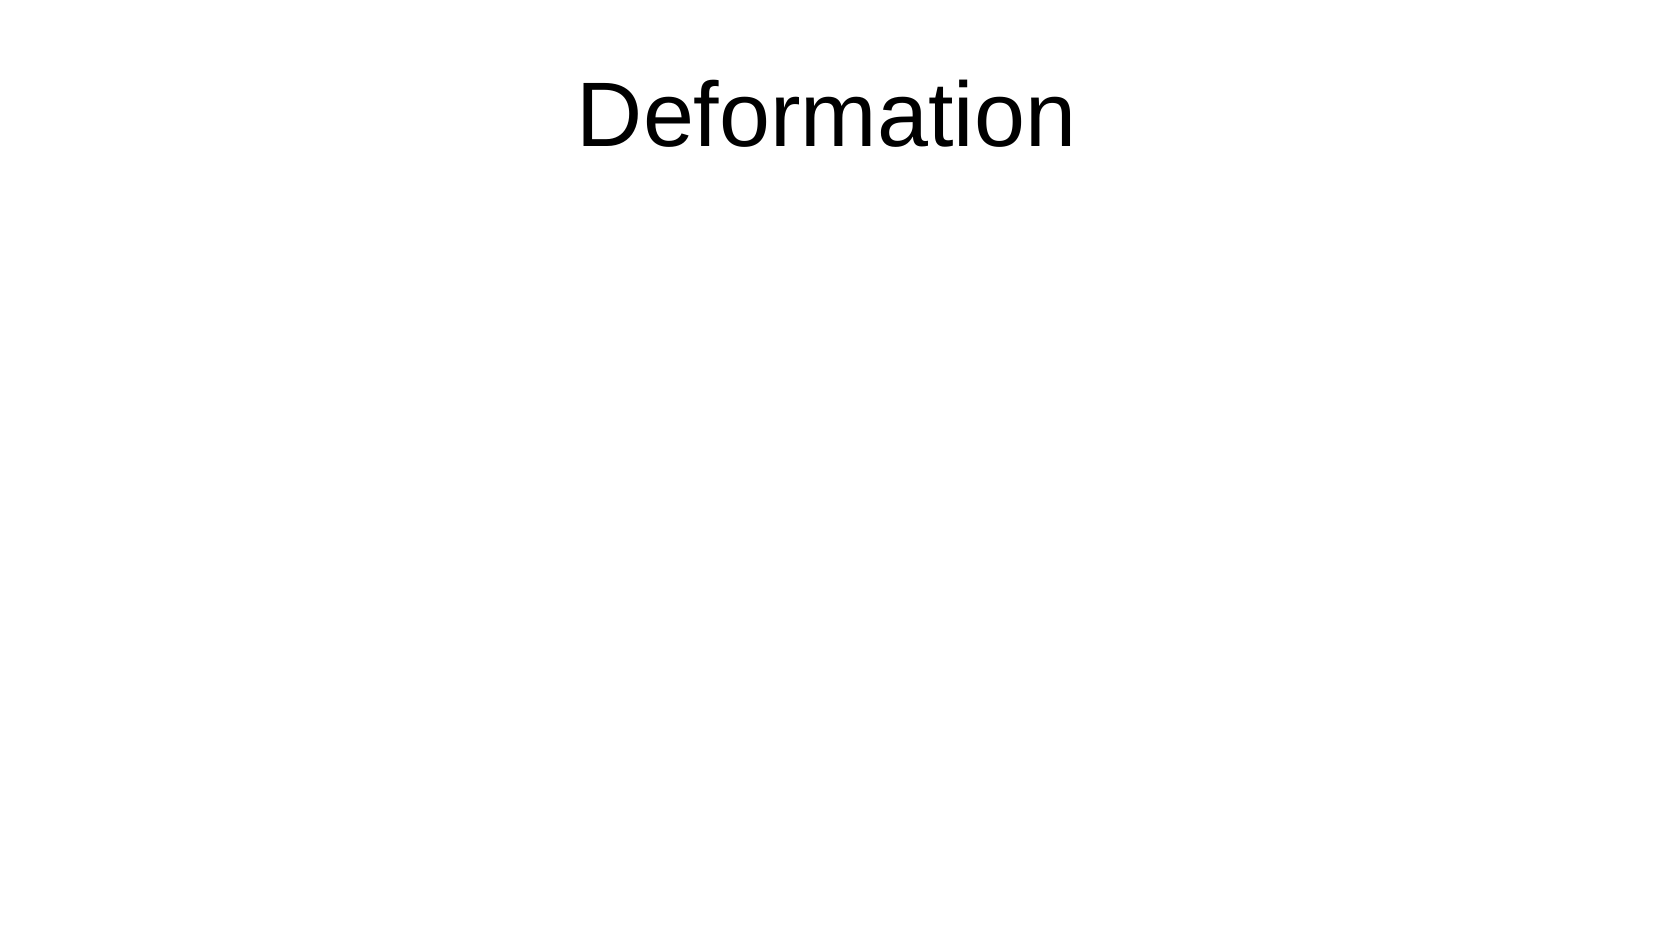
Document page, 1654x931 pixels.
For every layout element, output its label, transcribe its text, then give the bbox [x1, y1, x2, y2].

title Deformation [82, 12, 1571, 218]
